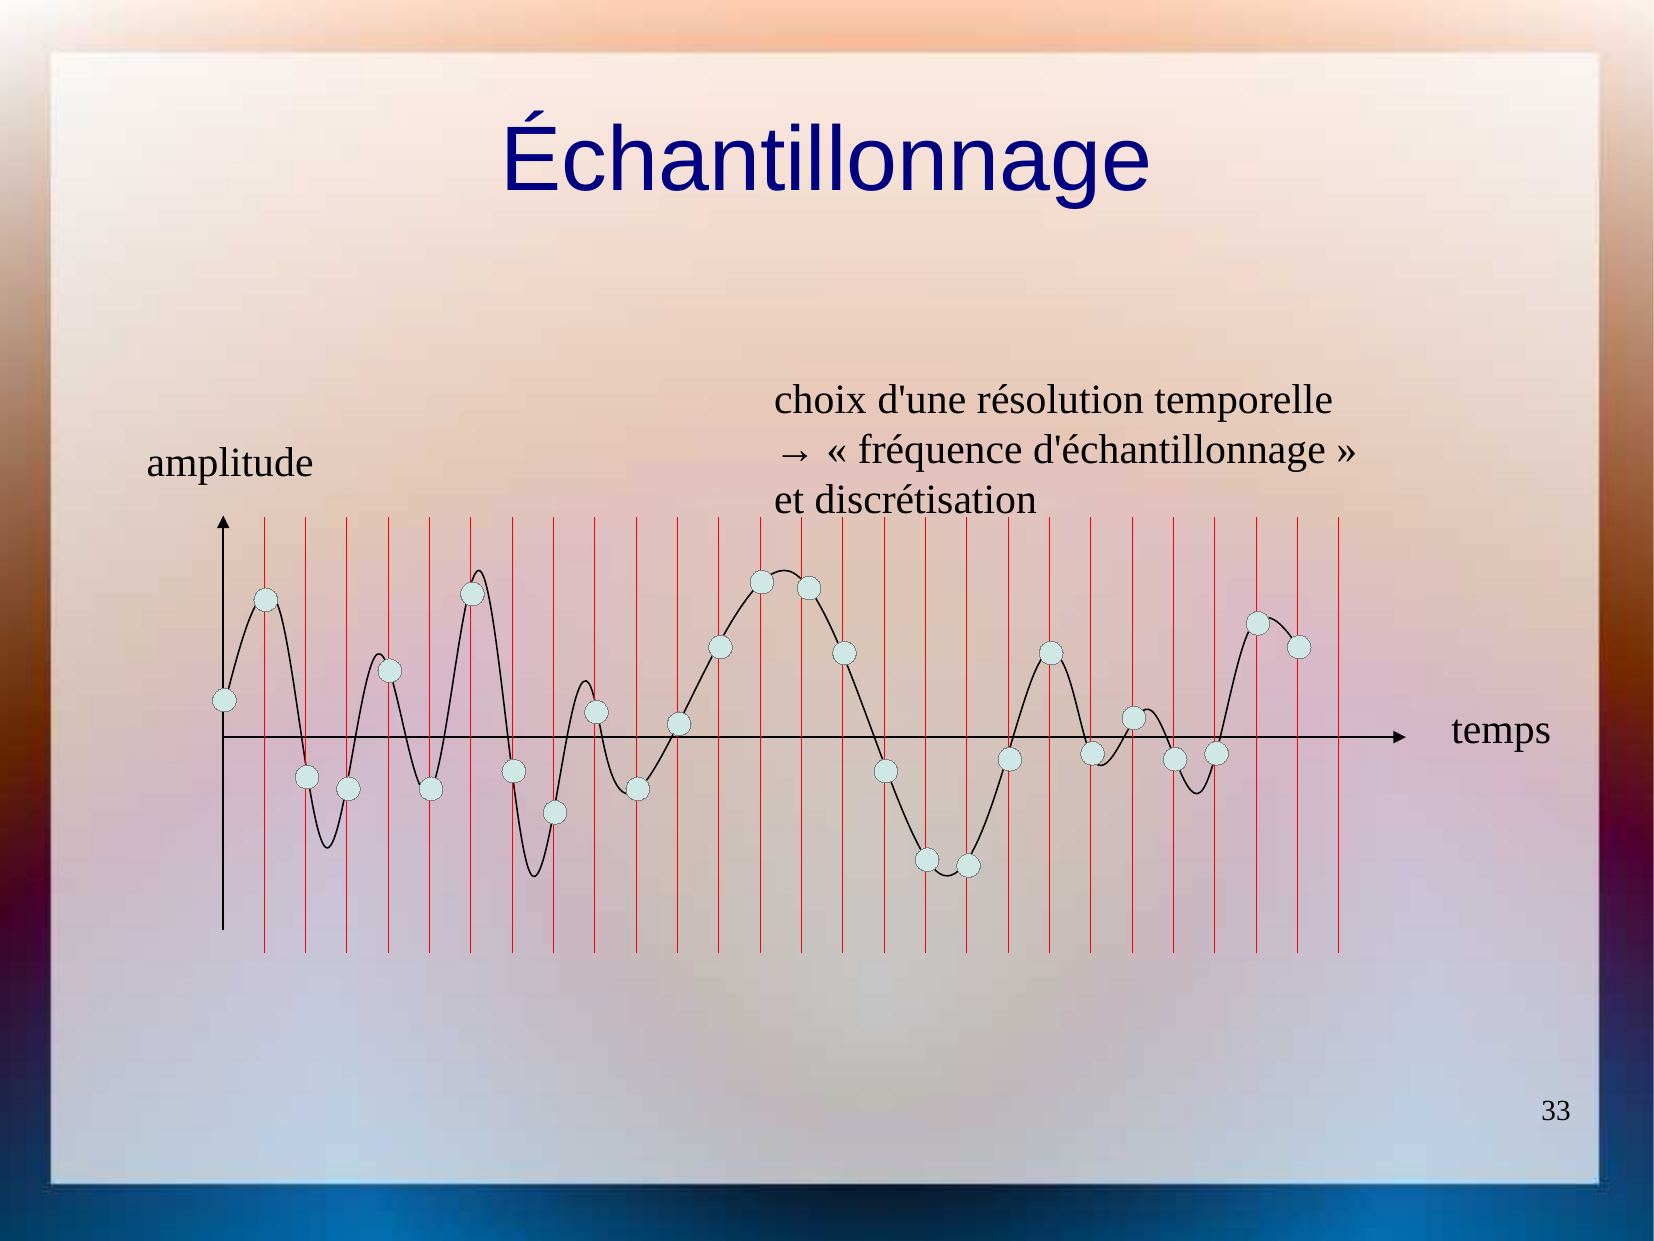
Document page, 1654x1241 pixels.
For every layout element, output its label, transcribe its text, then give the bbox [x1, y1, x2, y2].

text_box [1287, 635, 1312, 659]
text_box [1039, 641, 1064, 665]
picture [0, 0, 1654, 1241]
text_box [460, 581, 485, 606]
text_box [625, 776, 650, 801]
text_box [1204, 741, 1229, 766]
text_box [667, 711, 692, 736]
text_box [874, 759, 898, 783]
text_box [501, 759, 526, 783]
text_box [750, 570, 774, 594]
text_box [336, 776, 361, 801]
text_box [419, 776, 443, 801]
text_box [1246, 611, 1270, 636]
text_box [543, 800, 567, 825]
text_box [1080, 741, 1105, 766]
text_box [377, 658, 402, 683]
text_box [584, 700, 609, 724]
text_box [253, 587, 278, 612]
text_box choix d'une résolution temporelle → « fréquence d'échantillonnage » et discrétisation [759, 363, 1373, 530]
text_box [1163, 747, 1188, 772]
text_box [1122, 706, 1146, 730]
text_box [956, 853, 981, 878]
text_box [797, 576, 821, 600]
text_box temps [1401, 694, 1567, 760]
text_box [832, 641, 857, 665]
text_box amplitude [131, 426, 329, 493]
text_box [998, 747, 1022, 772]
title Échantillonnage [82, 55, 1571, 263]
text_box [708, 635, 733, 659]
text_box [295, 765, 319, 789]
text_box [212, 688, 237, 712]
text_box [915, 847, 940, 872]
